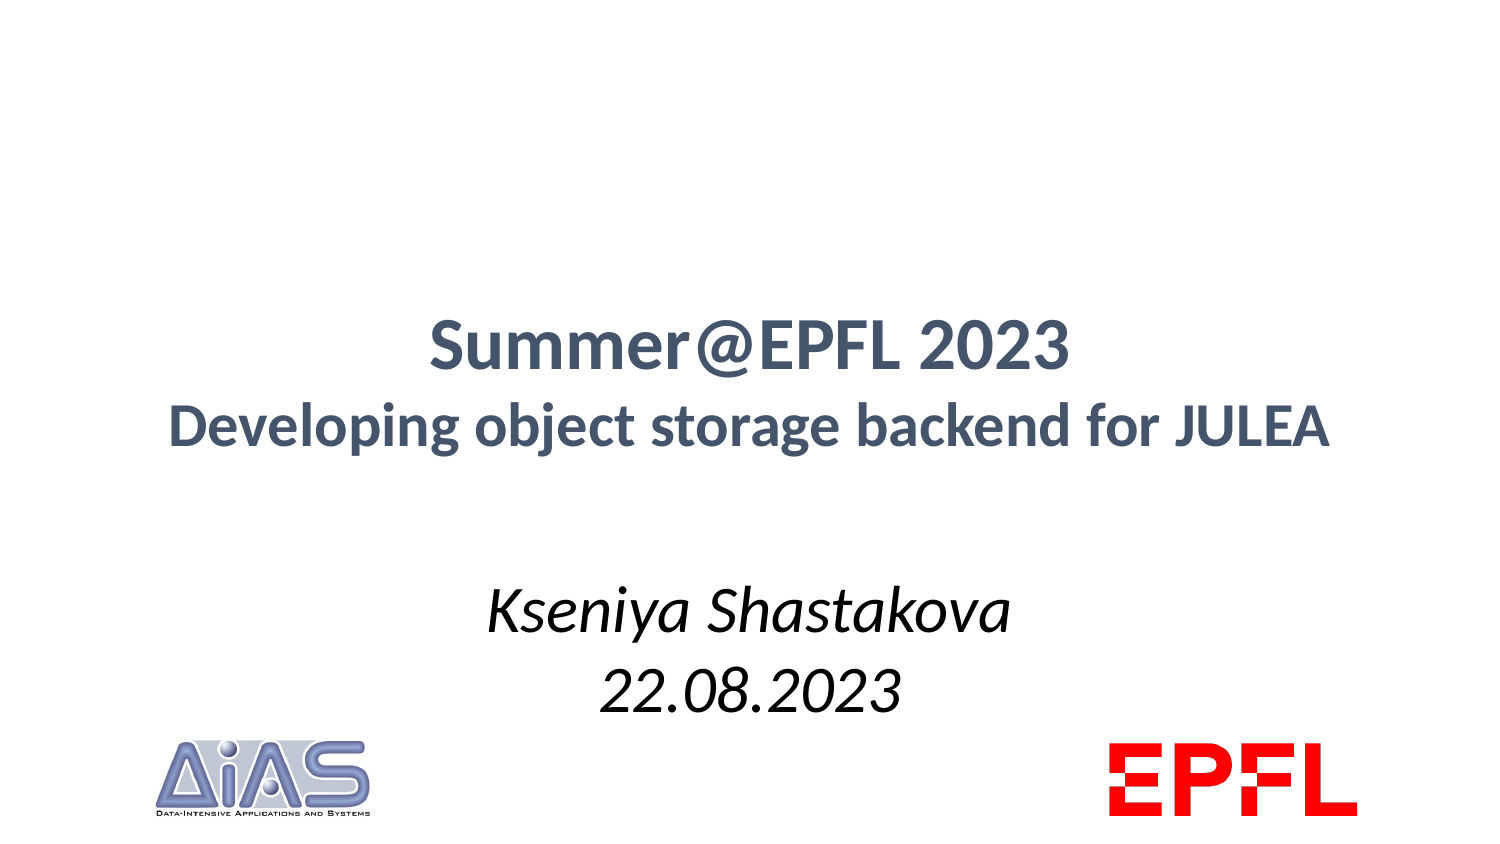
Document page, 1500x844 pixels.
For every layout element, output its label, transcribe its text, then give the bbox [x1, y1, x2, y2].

subtitle Kseniya Shastakova 22.08.2023 [0, 558, 1500, 668]
picture [150, 735, 375, 824]
picture [1078, 712, 1388, 844]
title Summer@EPFL 2023 Developing object storage backend for JULEA [0, 360, 1500, 467]
